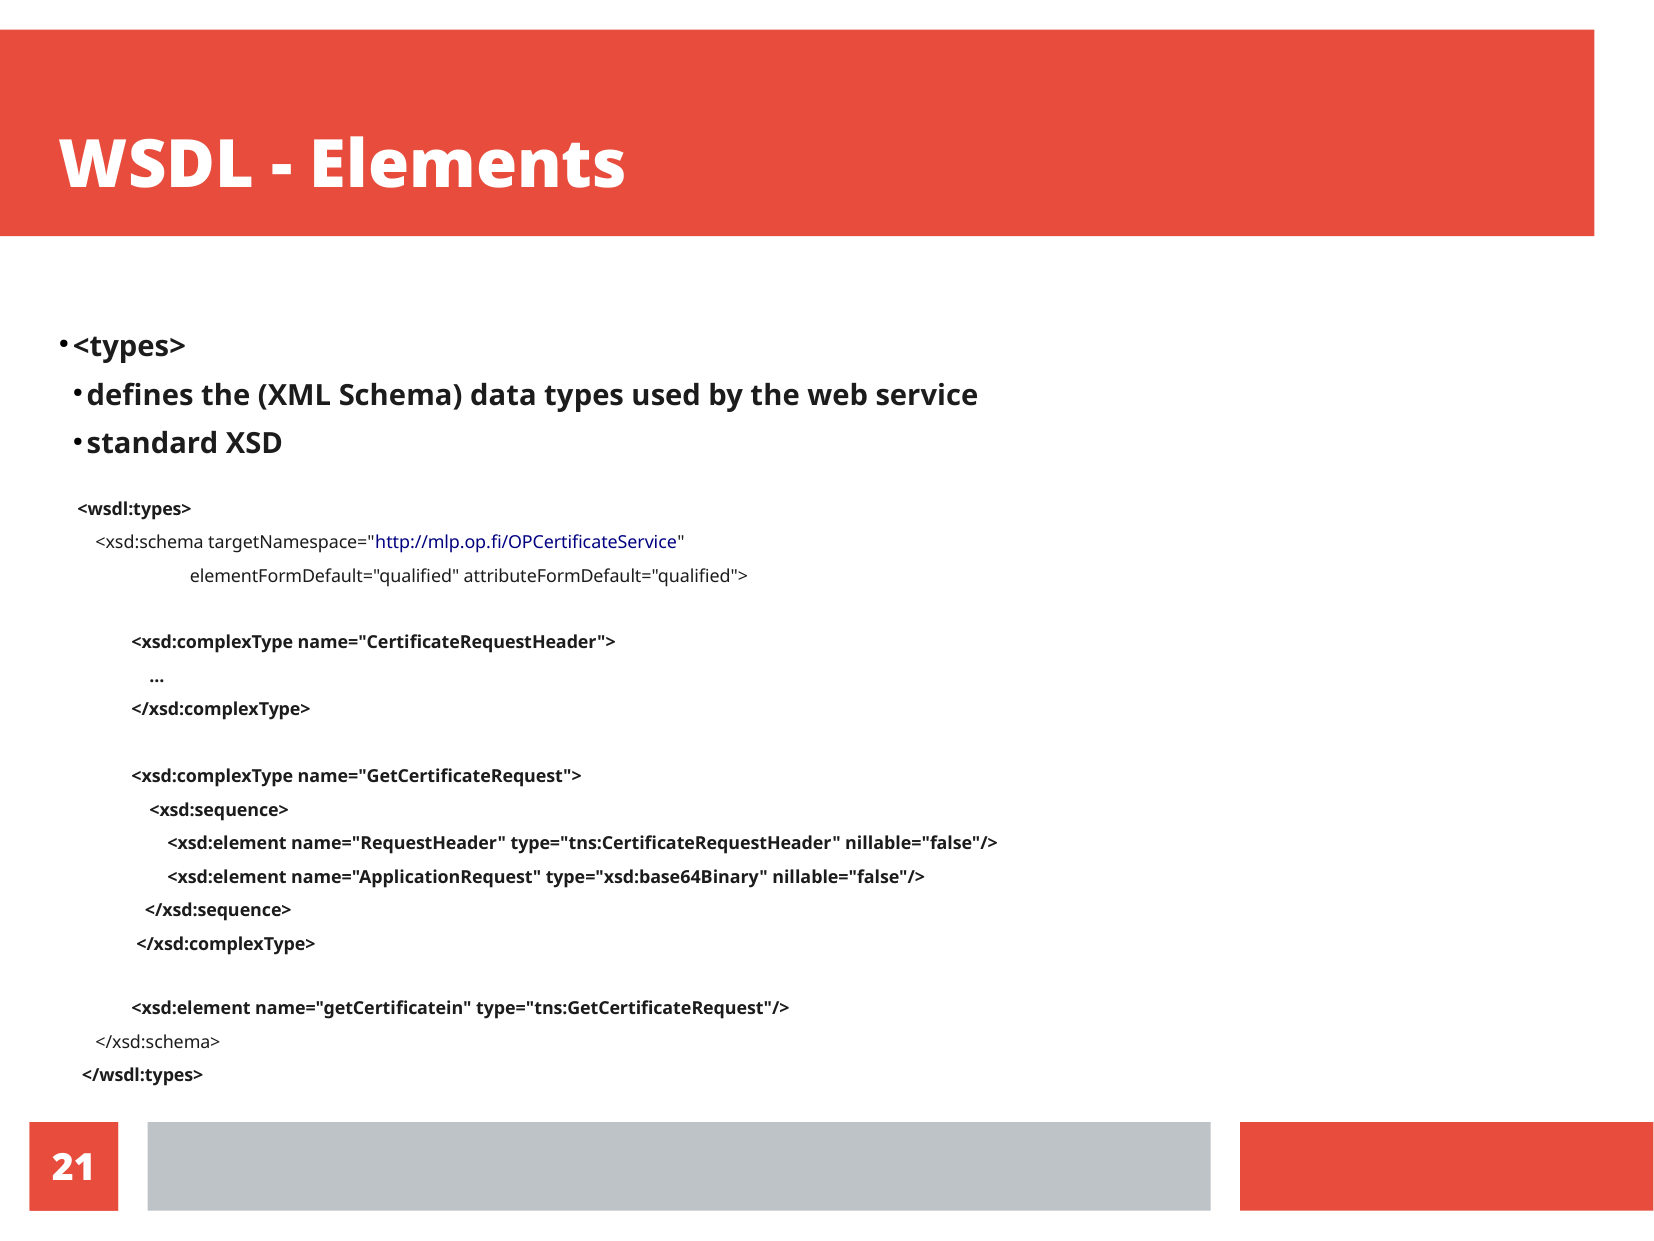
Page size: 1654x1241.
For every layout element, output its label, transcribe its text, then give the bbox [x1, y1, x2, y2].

list <types> defines the (XML Schema) data types used by the web service standard XSD <wsdl:types> <xsd:schema targetNamespace="http://mlp.op.fi/OPCertificateService" elementFormDefault="qualified" attributeFormDefault="qualified"> <xsd:complexType name="CertificateRequestHeader"> ... </xsd:complexType> <xsd:complexType name="GetCertificateRequest"> <xsd:sequence> <xsd:element name="RequestHeader" type="tns:CertificateRequestHeader" nillable="false"/> <xsd:element name="ApplicationRequest" type="xsd:base64Binary" nillable="false"/> </xsd:sequence> </xsd:complexType> <xsd:element name="getCertificatein" type="tns:GetCertificateRequest"/> </xsd:schema> </wsdl:types> [59, 324, 1565, 1093]
title WSDL - Elements [59, 59, 1595, 207]
